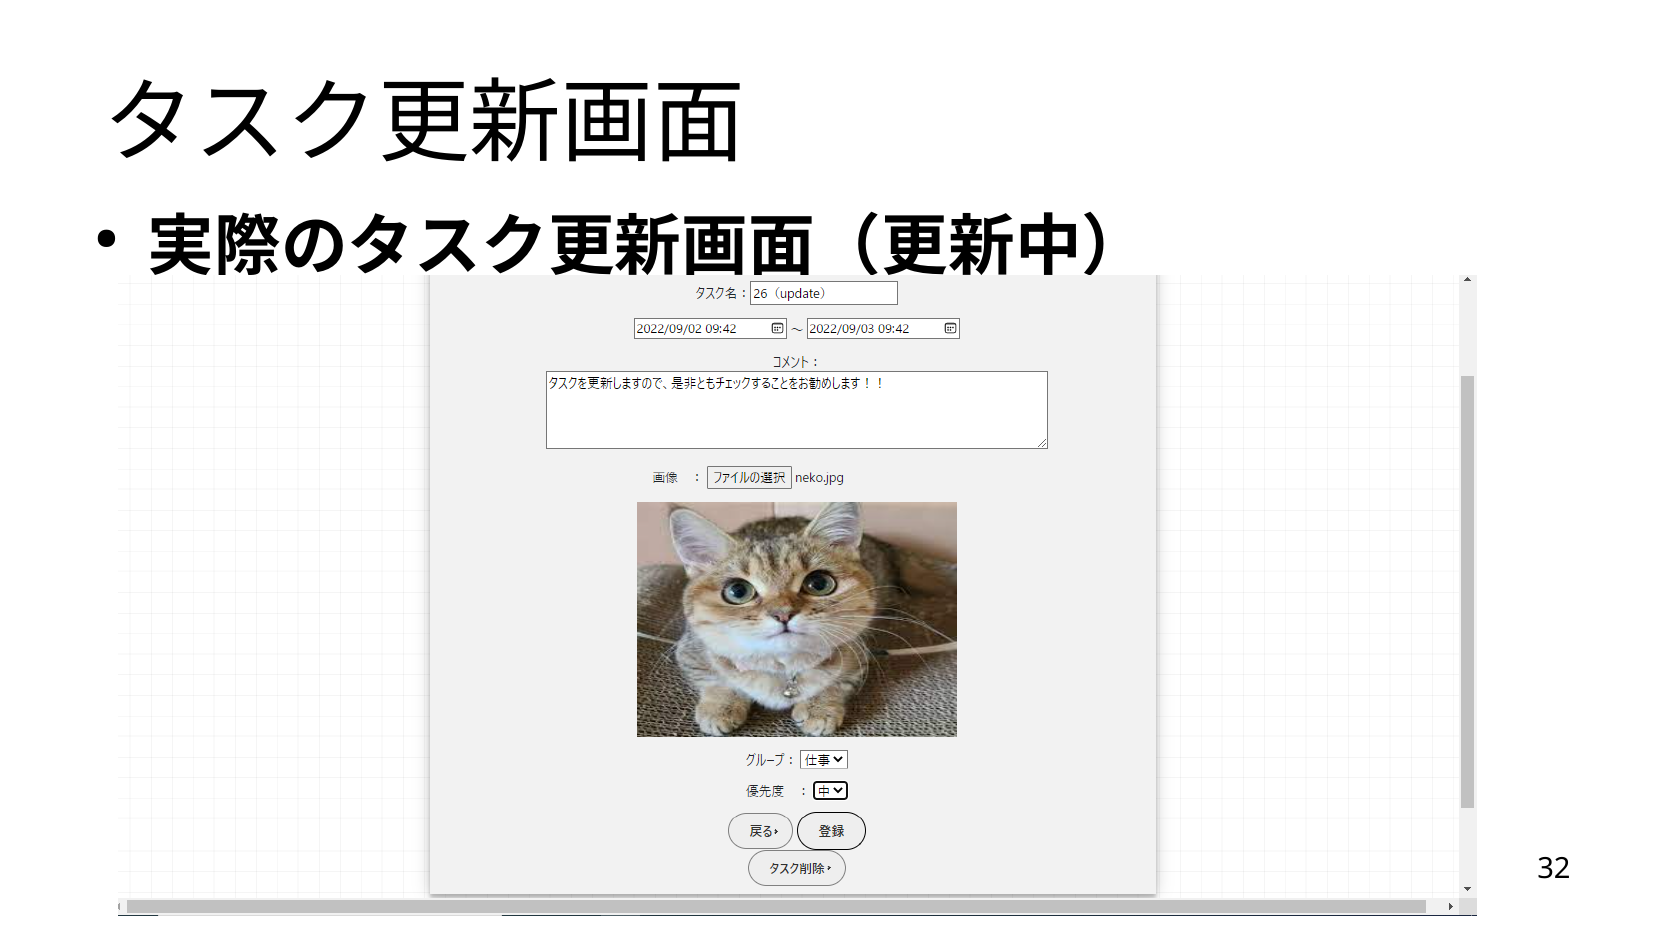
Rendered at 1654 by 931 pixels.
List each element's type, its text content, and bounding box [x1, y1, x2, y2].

title タスク更新画面 [82, 37, 1571, 193]
picture [118, 275, 1477, 916]
list 実際のタスク更新画面（更新中） [76, 192, 1565, 732]
